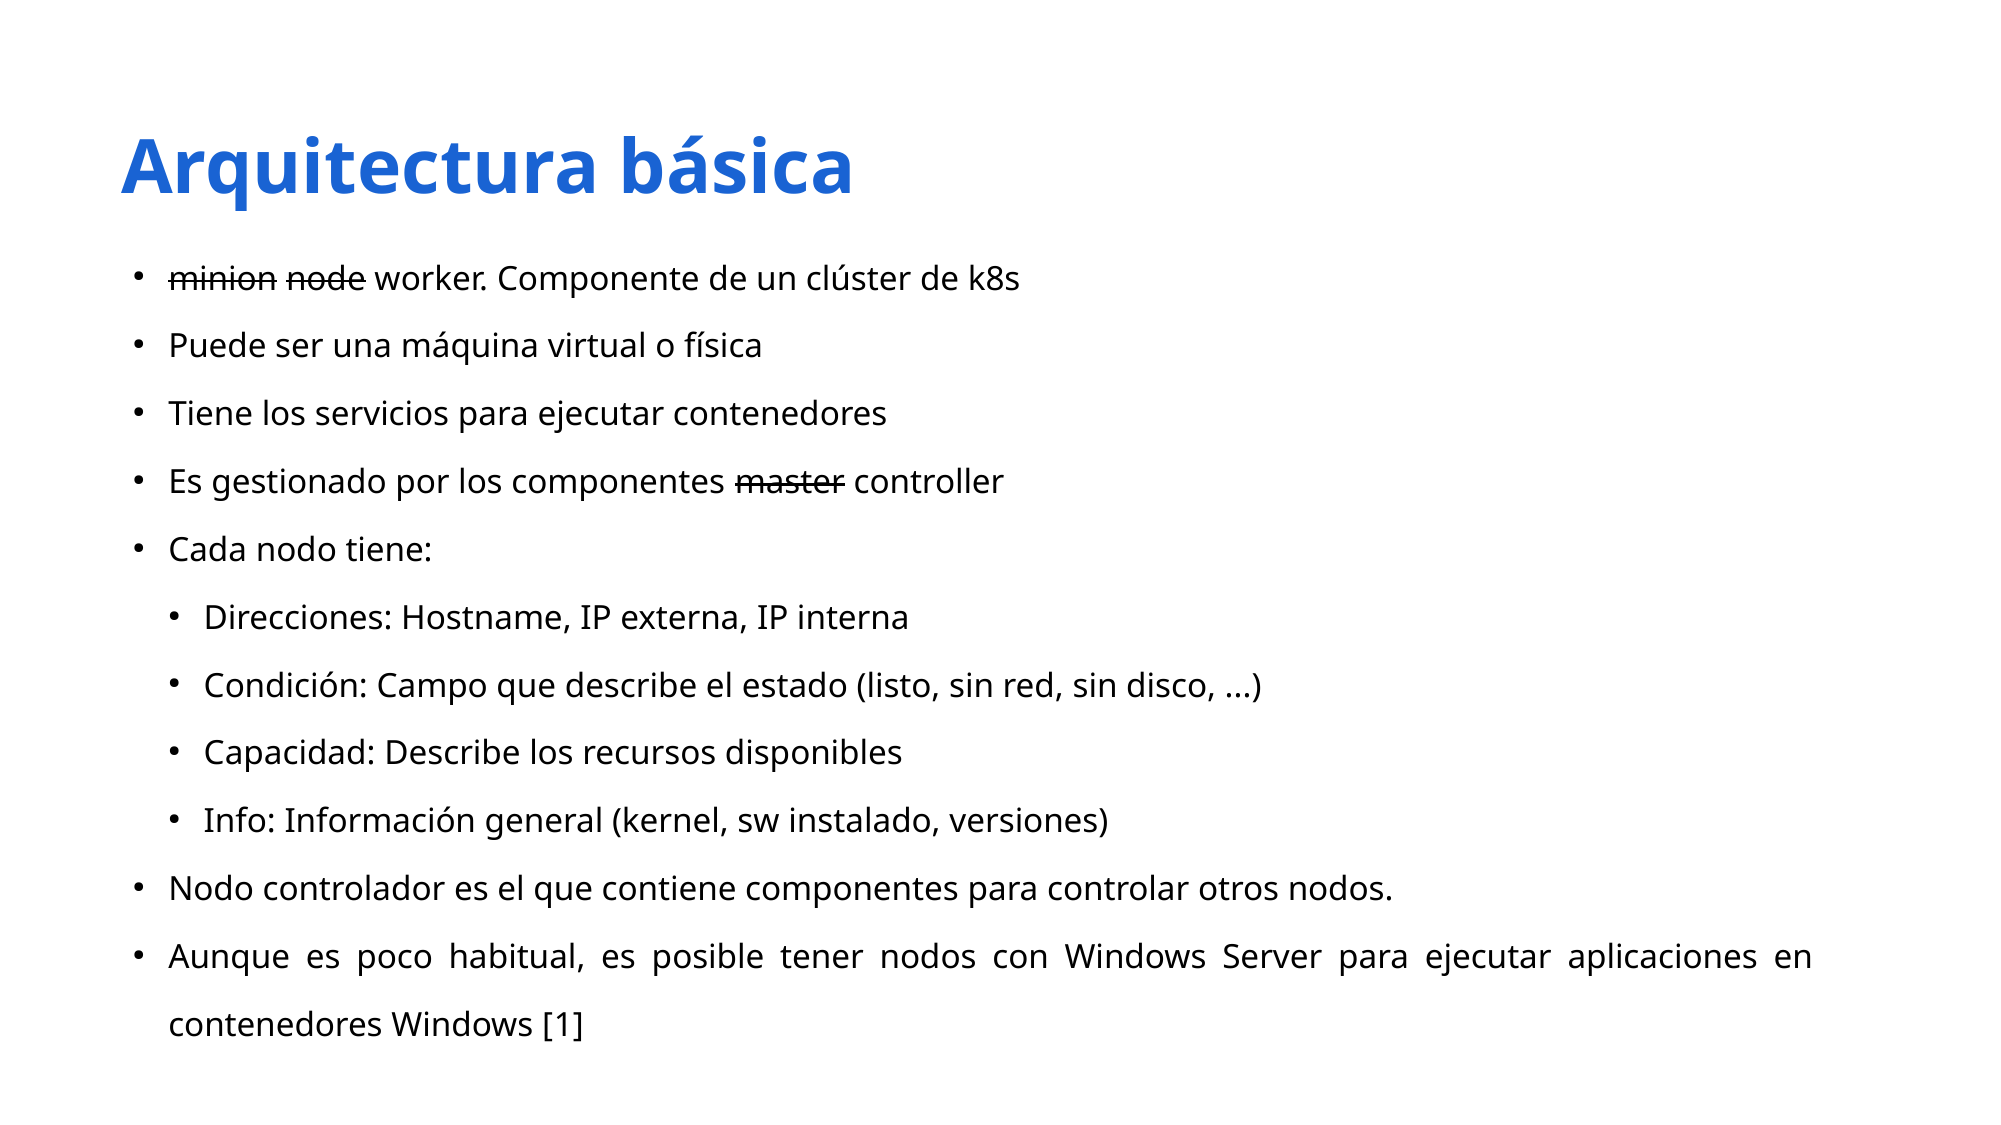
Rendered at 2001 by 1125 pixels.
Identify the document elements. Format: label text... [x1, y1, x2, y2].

text_box Arquitectura básica [106, 106, 1878, 293]
text_box minion node worker. Componente de un clúster de k8s Puede ser una máquina virtual o fı́sica Tiene los servicios para ejecutar contenedores Es gestionado por los componentes master controller Cada nodo tiene: Direcciones: Hostname, IP externa, IP interna Condición: Campo que describe el estado (listo, sin red, sin disco, ...) Capacidad: Describe los recursos disponibles Info: Información general (kernel, sw instalado, versiones) Nodo controlador es el que contiene componentes para controlar otros nodos. Aunque es poco habitual, es posible tener nodos con Windows Server para ejecutar aplicaciones en contenedores Windows [1] [118, 224, 1831, 1106]
